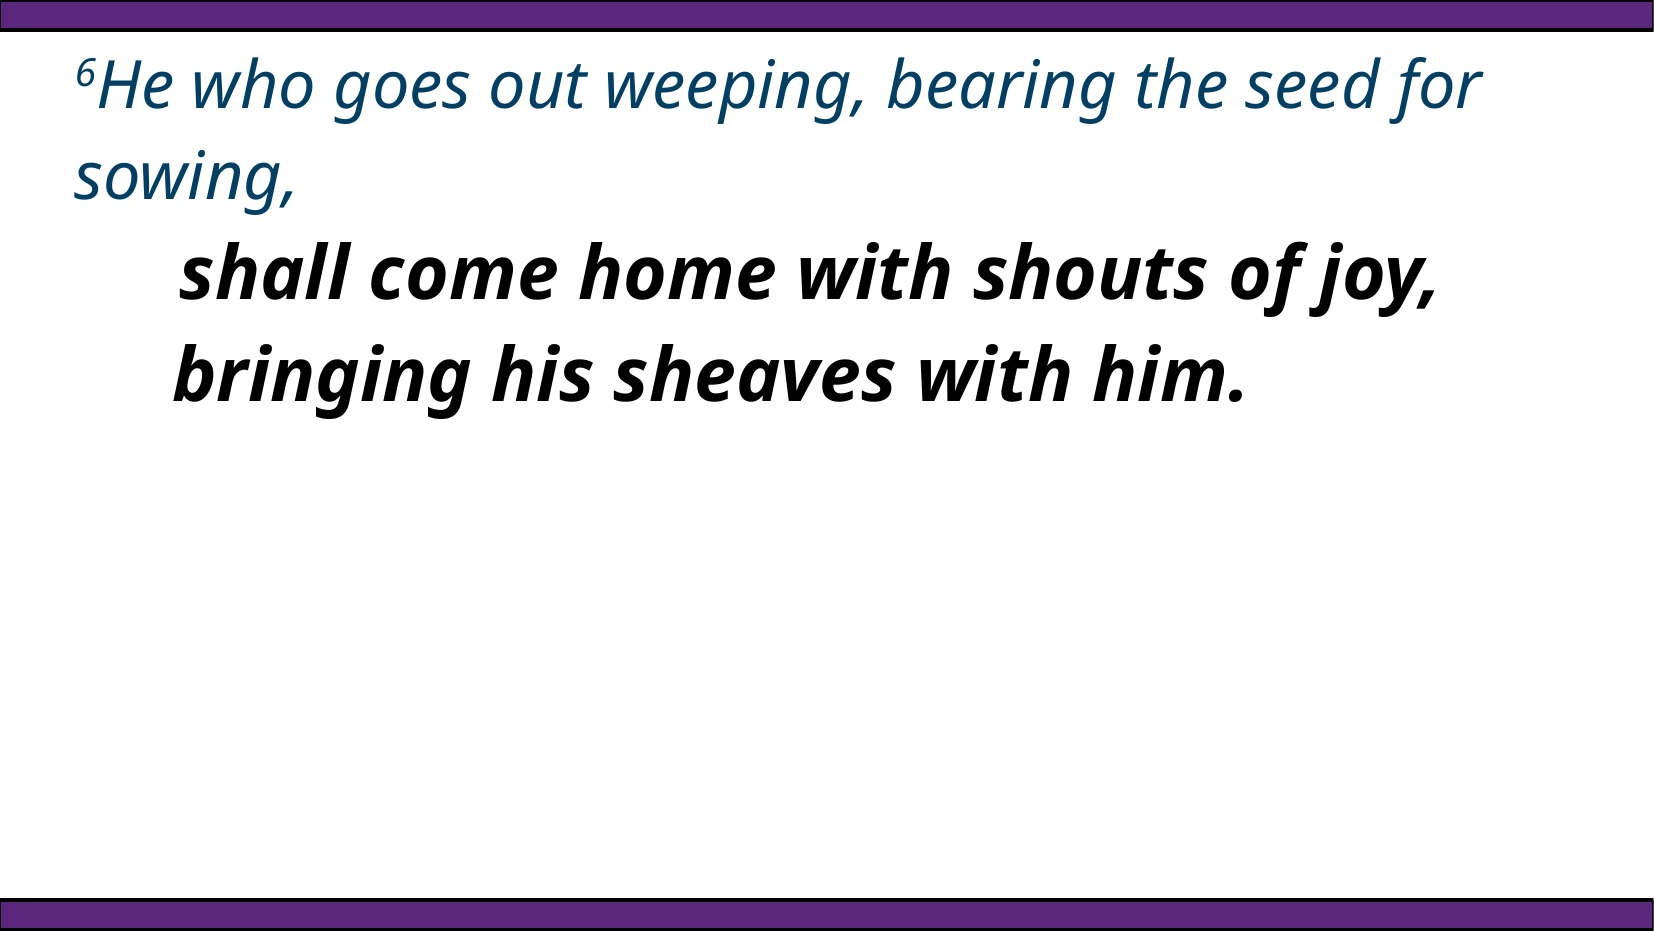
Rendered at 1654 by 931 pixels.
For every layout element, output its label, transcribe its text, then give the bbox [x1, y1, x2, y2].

text_box [0, 900, 1654, 931]
text_box 6He who goes out weeping, bearing the seed for sowing, shall come home with shouts of joy, bringing his sheaves with him. [60, 30, 1591, 422]
picture [0, 31, 1654, 900]
text_box [0, 0, 1654, 31]
